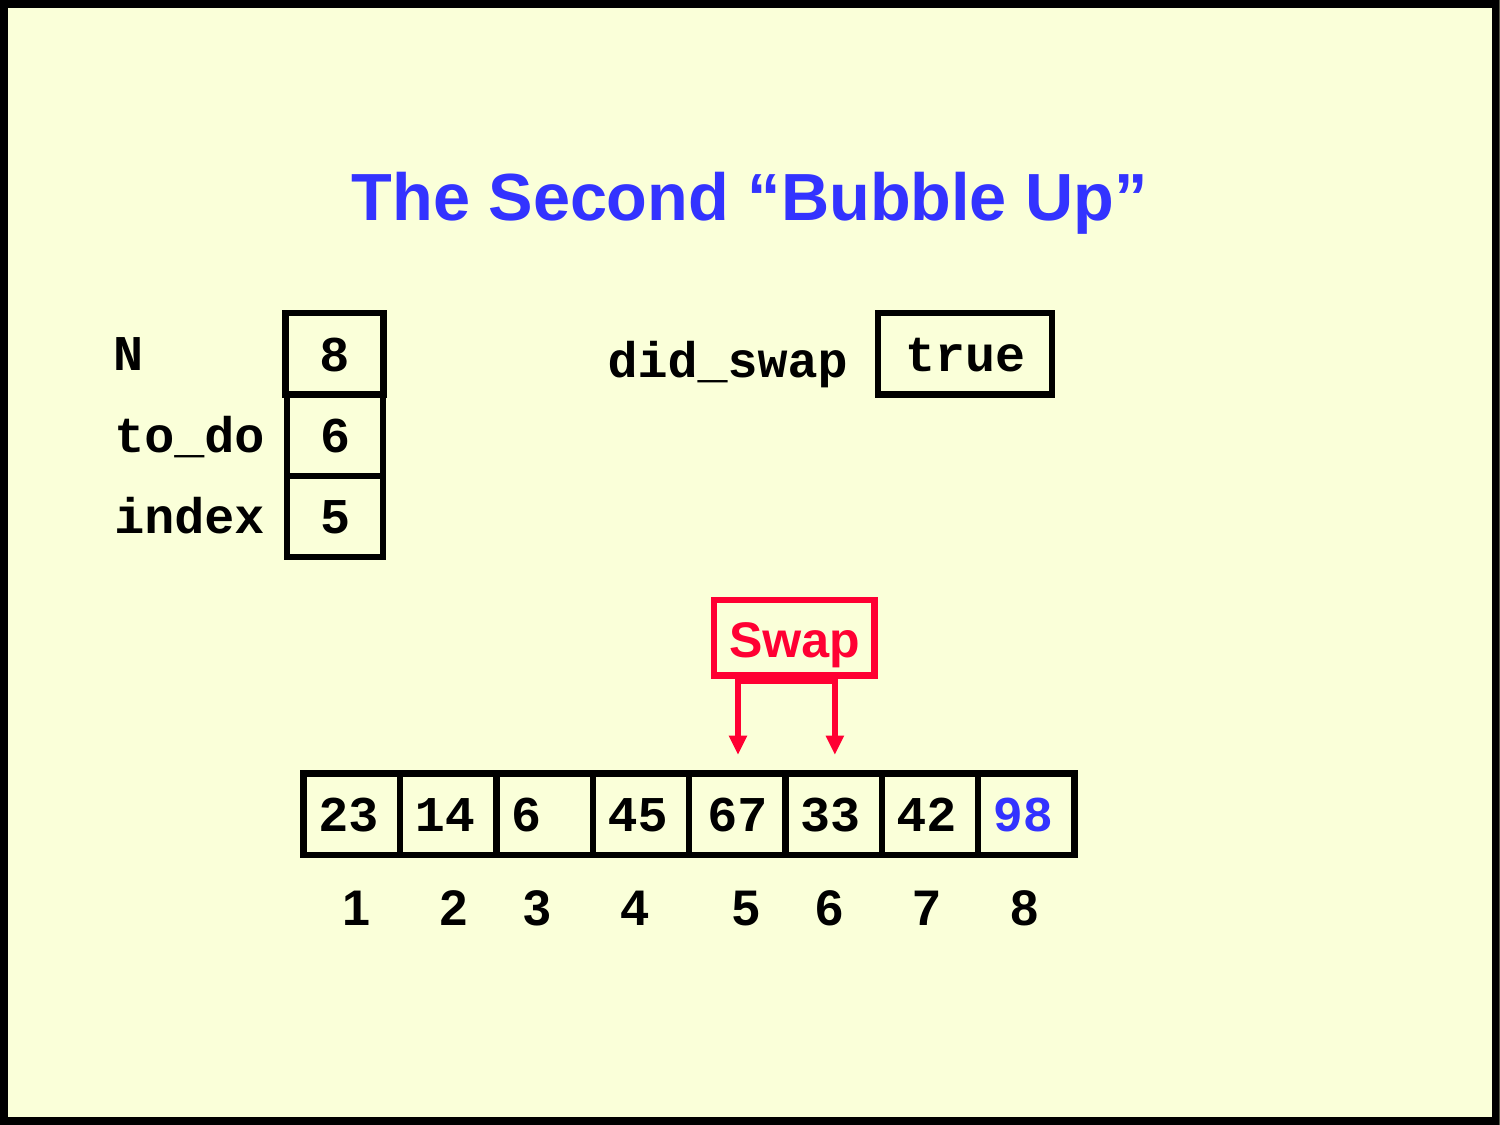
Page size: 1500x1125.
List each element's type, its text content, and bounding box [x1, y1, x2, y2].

text_box 14 [400, 773, 497, 855]
text_box 67 [689, 773, 786, 855]
title The Second “Bubble Up” [112, 99, 1388, 288]
text_box 45 [592, 773, 689, 855]
text_box 1 2 3 4 5 6 7 8 [327, 868, 1055, 944]
text_box 42 [881, 773, 978, 855]
text_box 6 [497, 773, 592, 855]
text_box true [877, 313, 1053, 395]
text_box Swap [714, 599, 875, 676]
text_box 23 [303, 773, 400, 855]
text_box 5 [286, 475, 384, 558]
text_box 33 [786, 773, 881, 855]
text_box 6 [286, 395, 384, 475]
text_box index [99, 475, 280, 552]
text_box 8 [285, 313, 384, 395]
text_box 98 [978, 773, 1075, 855]
text_box did_swap [592, 319, 877, 395]
text_box N [98, 313, 279, 389]
text_box to_do [99, 394, 280, 470]
